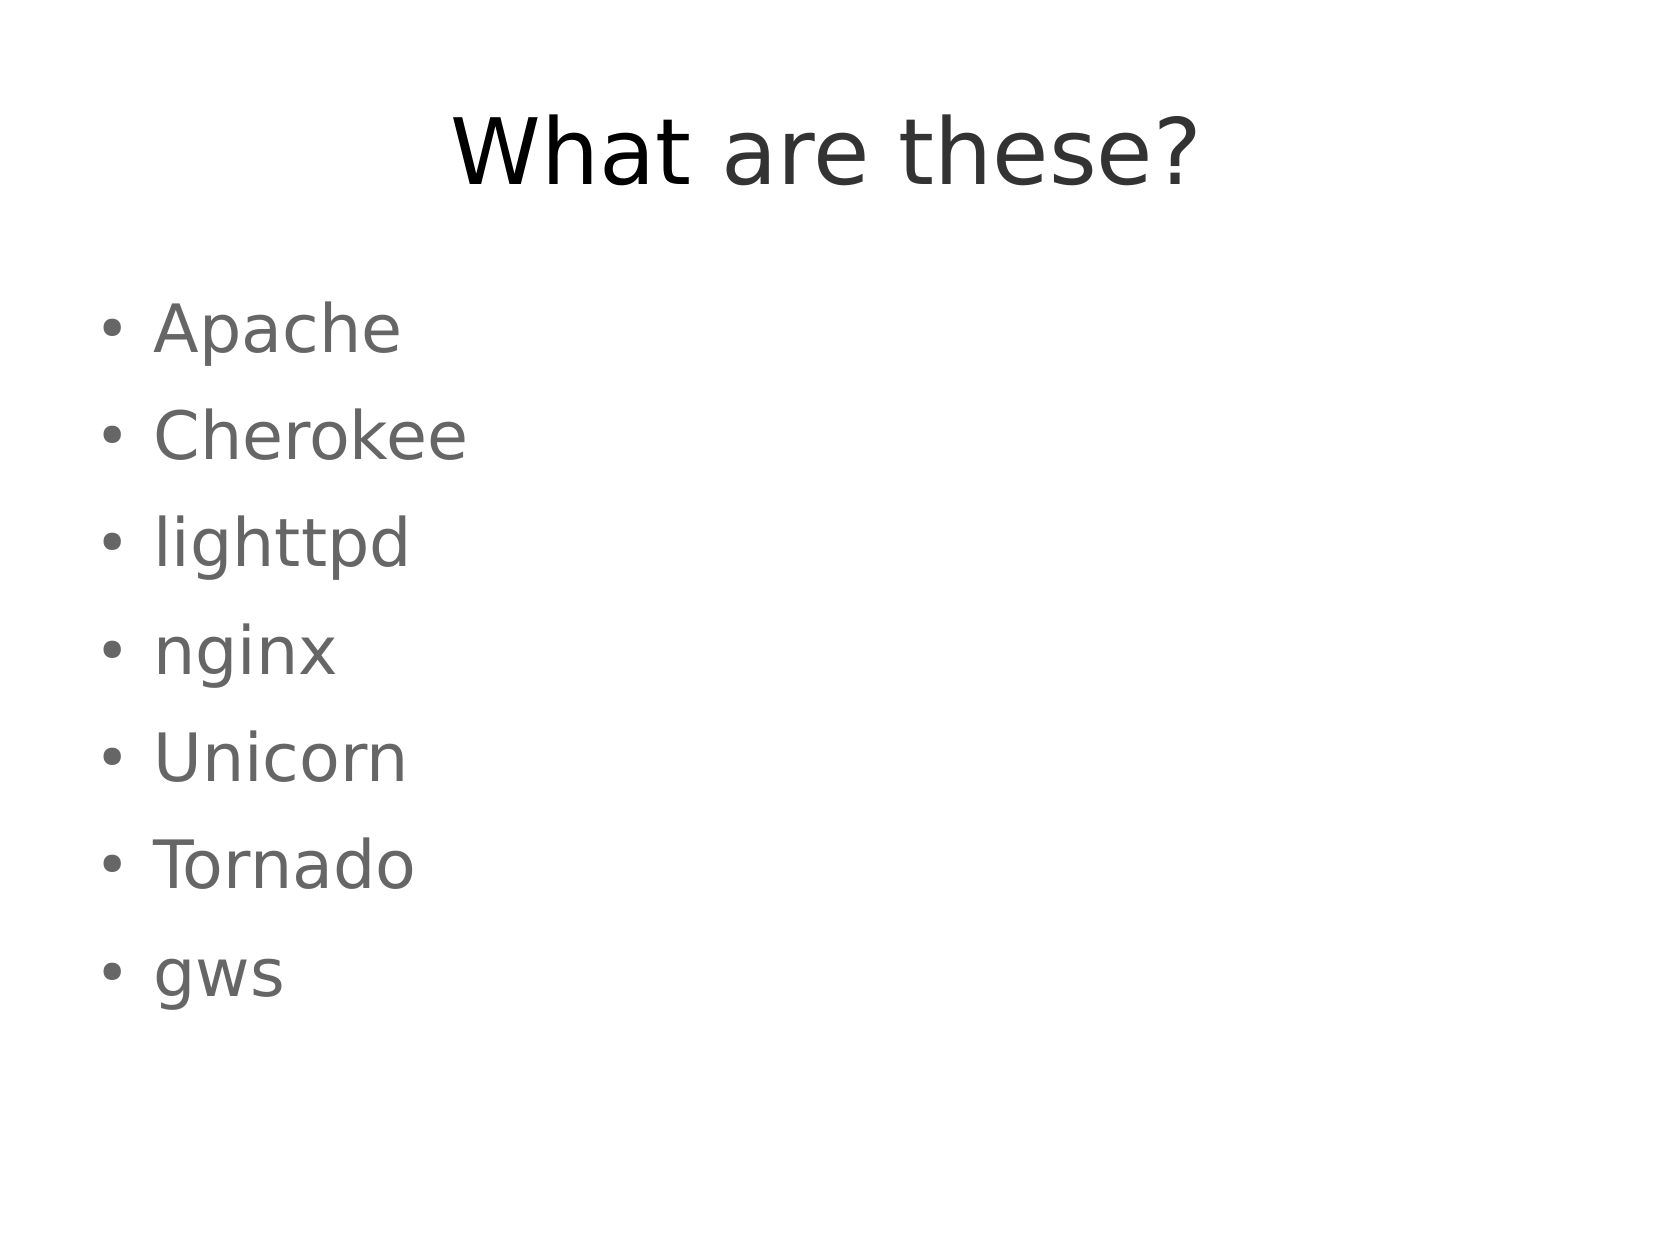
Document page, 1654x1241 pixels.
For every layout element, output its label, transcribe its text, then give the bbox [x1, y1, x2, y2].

title What are these? [82, 56, 1571, 250]
list Apache Cherokee lighttpd nginx Unicorn Tornado gws [82, 290, 1571, 1109]
